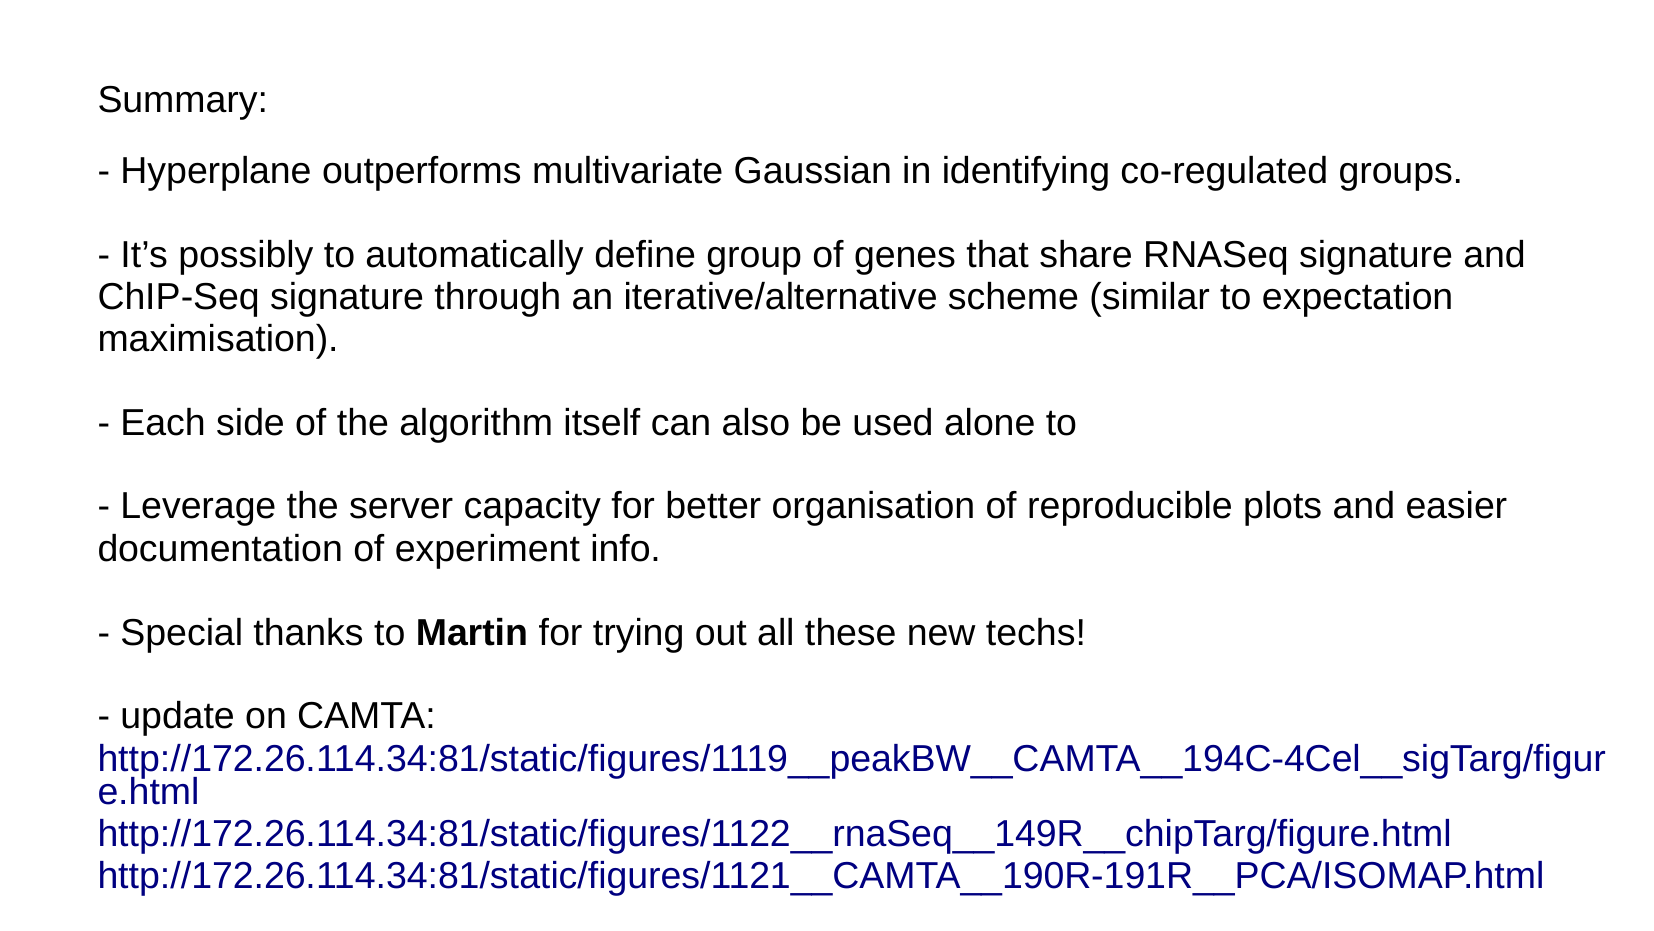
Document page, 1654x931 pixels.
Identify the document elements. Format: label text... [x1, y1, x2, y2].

text_box - Hyperplane outperforms multivariate Gaussian in identifying co-regulated groups. - It’s possibly to automatically define group of genes that share RNASeq signature and ChIP-Seq signature through an iterative/alternative scheme (similar to expectation maximisation). - Each side of the algorithm itself can also be used alone to - Leverage the server capacity for better organisation of reproducible plots and easier documentation of experiment info. - Special thanks to Martin for trying out all these new techs! - update on CAMTA: http://172.26.114.34:81/static/figures/1119__peakBW__CAMTA__194C-4Cel__sigTarg/figure.html http://172.26.114.34:81/static/figures/1122__rnaSeq__149R__chipTarg/figure.html http://172.26.114.34:81/static/figures/1121__CAMTA__190R-191R__PCA/ISOMAP.html [82, 141, 1630, 913]
text_box Summary: [82, 71, 957, 141]
